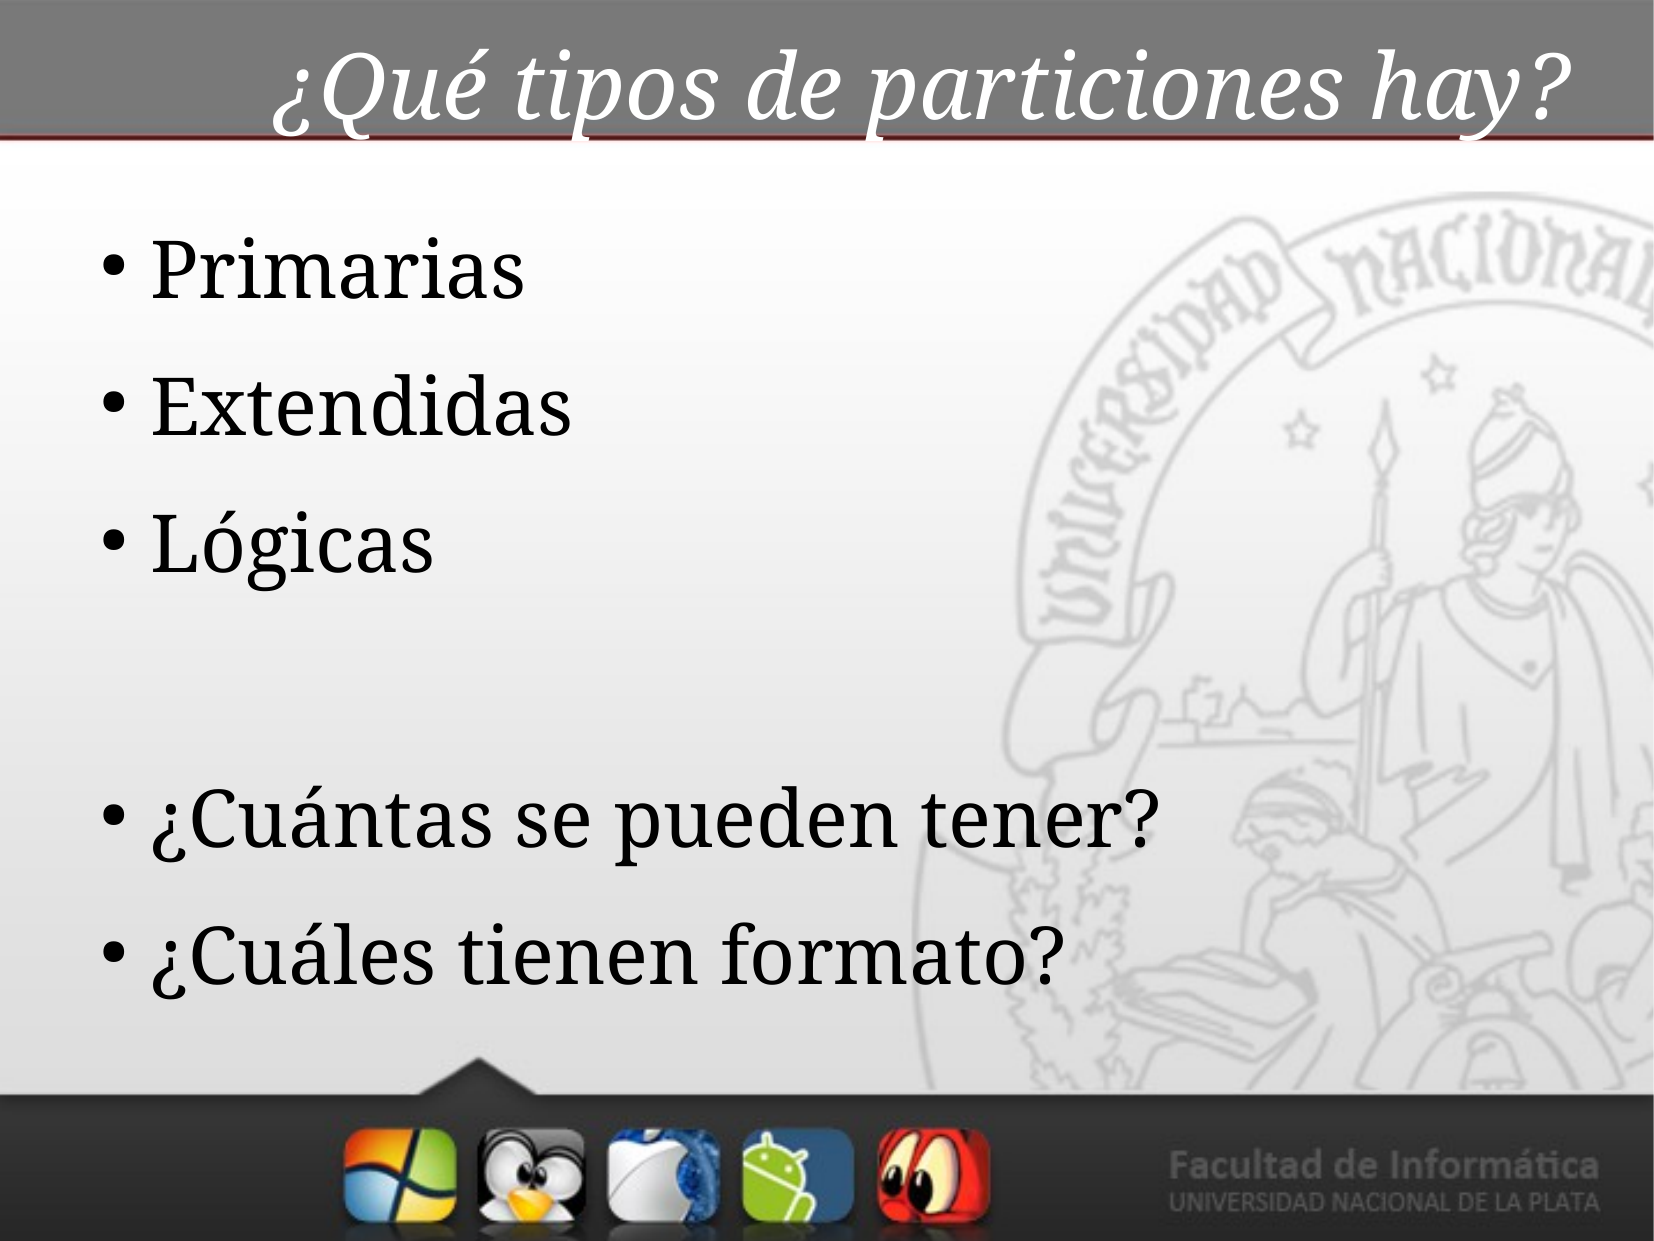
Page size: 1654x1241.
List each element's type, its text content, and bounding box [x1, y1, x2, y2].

list Primarias Extendidas Lógicas ¿Cuántas se pueden tener? ¿Cuáles tienen formato? [82, 212, 1571, 1010]
picture [0, 0, 1654, 1241]
title ¿Qué tipos de particiones hay? [82, 25, 1571, 142]
